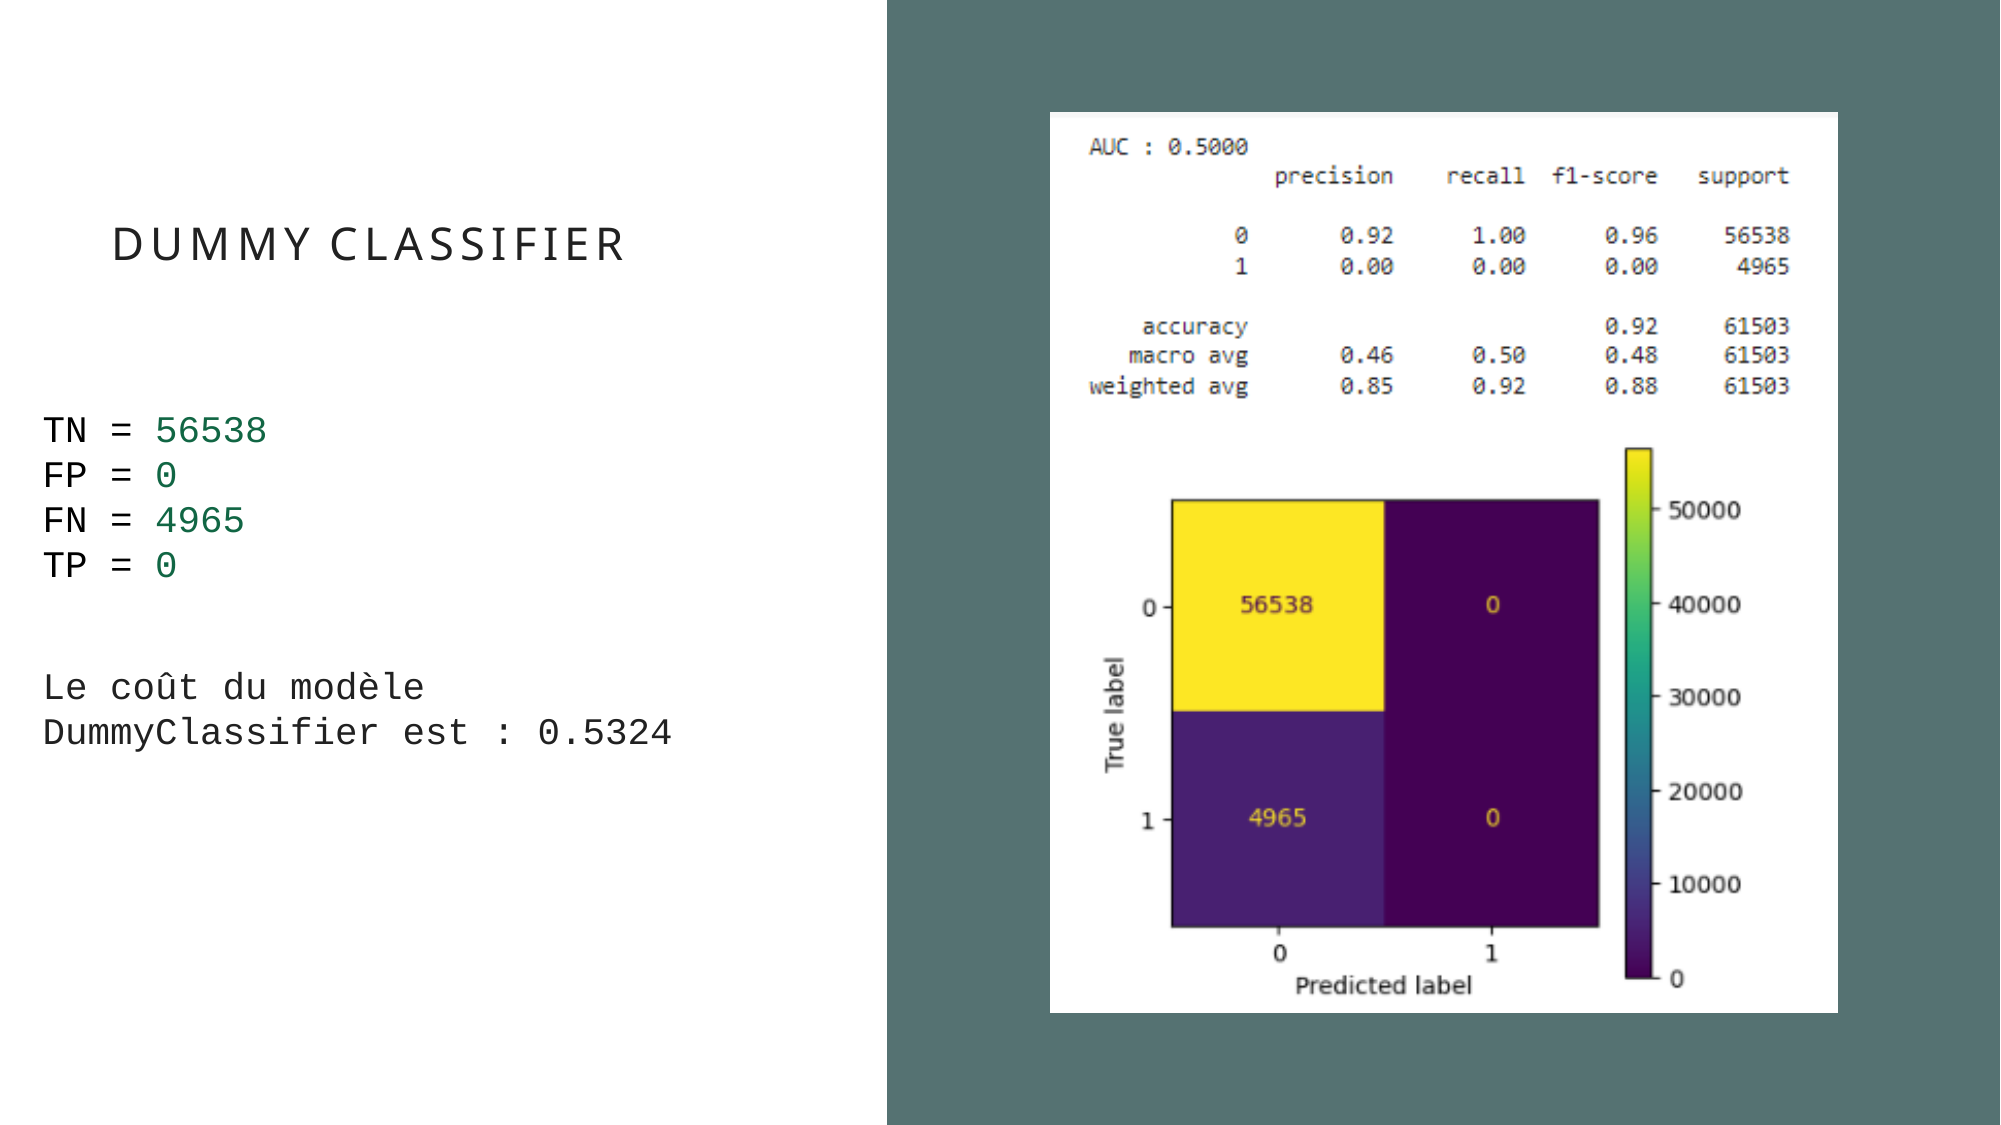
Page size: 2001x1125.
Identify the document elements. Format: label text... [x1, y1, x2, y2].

text_box [0, 0, 2000, 1125]
title Dummy Classifier [95, 165, 646, 312]
picture [1050, 112, 1838, 1013]
text_box TN = 56538 FP = 0 FN = 4965 TP = 0 [27, 397, 368, 595]
text_box Le coût du modèle DummyClassifier est : 0.5324 [27, 654, 767, 761]
